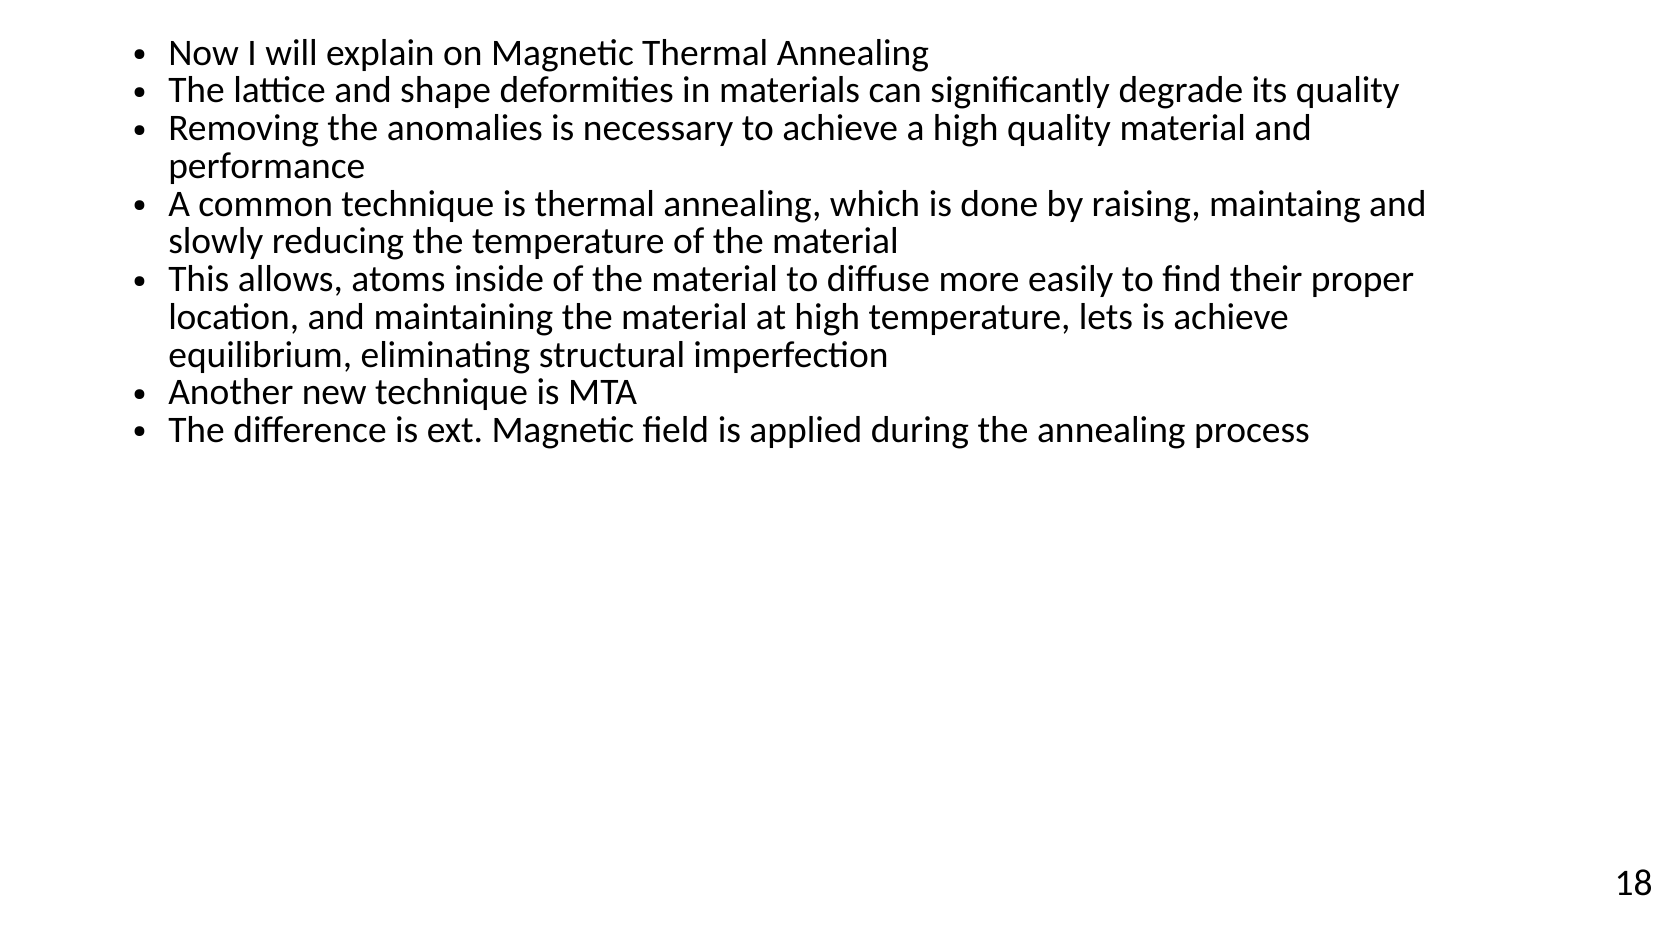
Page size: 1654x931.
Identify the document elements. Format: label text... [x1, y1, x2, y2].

text_box <number> [1479, 860, 1654, 931]
text_box Now I will explain on Magnetic Thermal Annealing The lattice and shape deformities in materials can significantly degrade its quality Removing the anomalies is necessary to achieve a high quality material and performance A common technique is thermal annealing, which is done by raising, maintaing and slowly reducing the temperature of the material This allows, atoms inside of the material to diffuse more easily to find their proper location, and maintaining the material at high temperature, lets is achieve equilibrium, eliminating structural imperfection Another new technique is MTA The difference is ext. Magnetic field is applied during the annealing process [118, 29, 1447, 460]
